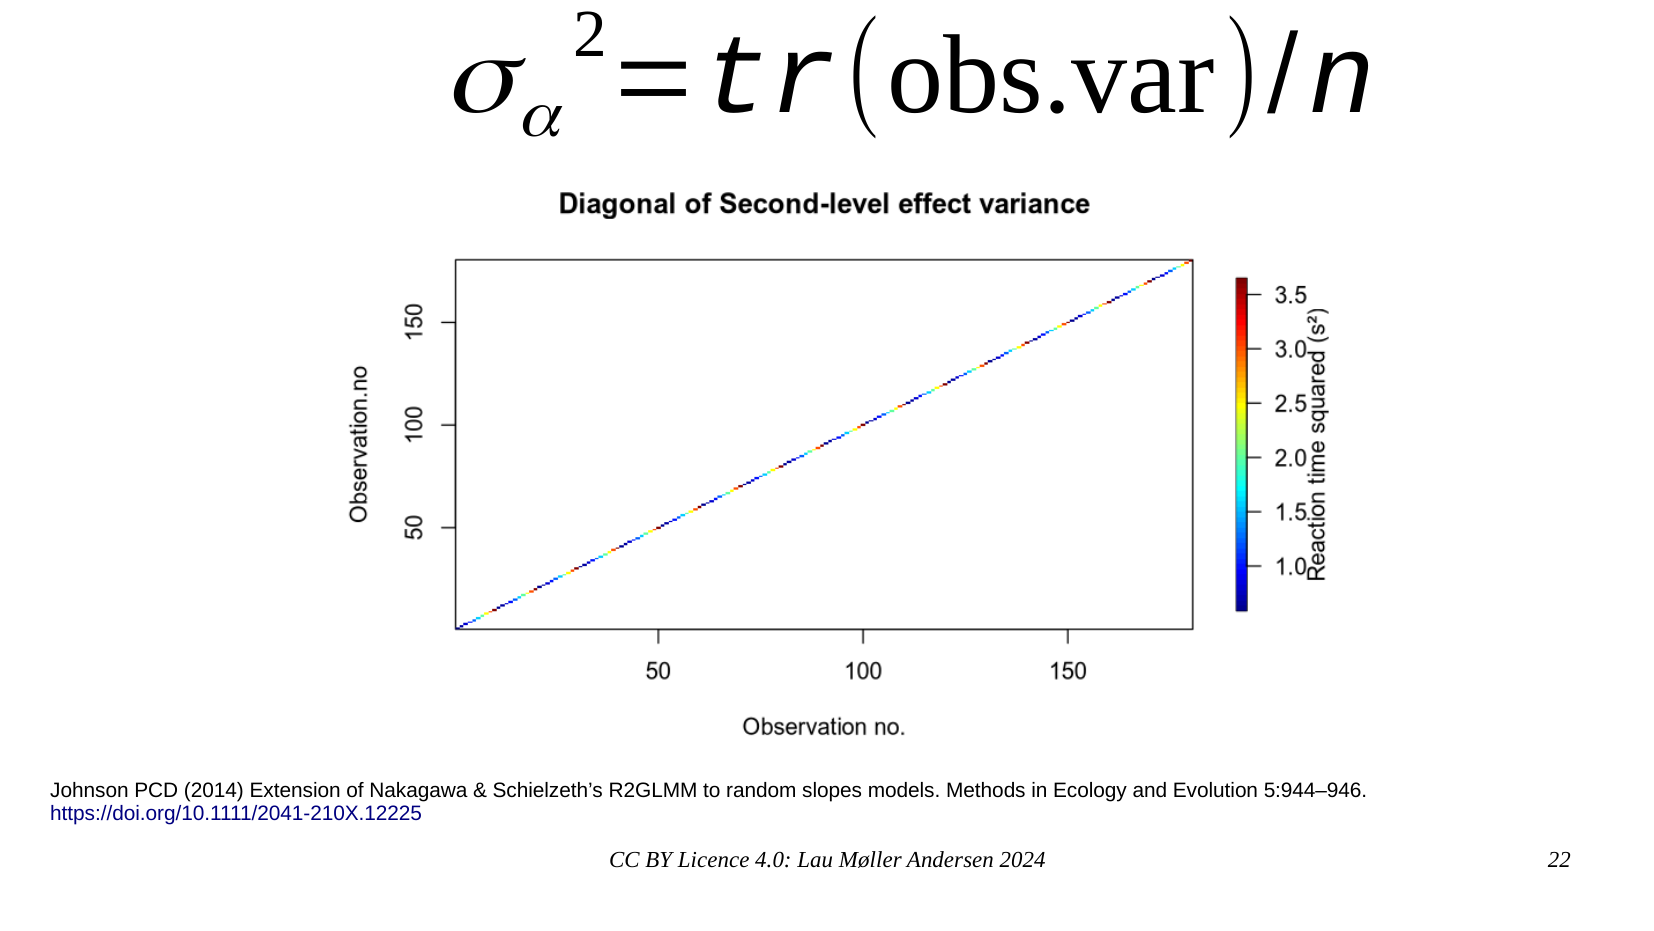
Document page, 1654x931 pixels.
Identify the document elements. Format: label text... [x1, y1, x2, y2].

picture [342, 146, 1353, 771]
text_box Johnson PCD (2014) Extension of Nakagawa & Schielzeth’s R2GLMM to random slopes models. Methods in Ecology and Evolution 5:944–946. https://doi.org/10.1111/2041-210X.12225 [35, 771, 1388, 833]
chart [436, 0, 1382, 147]
